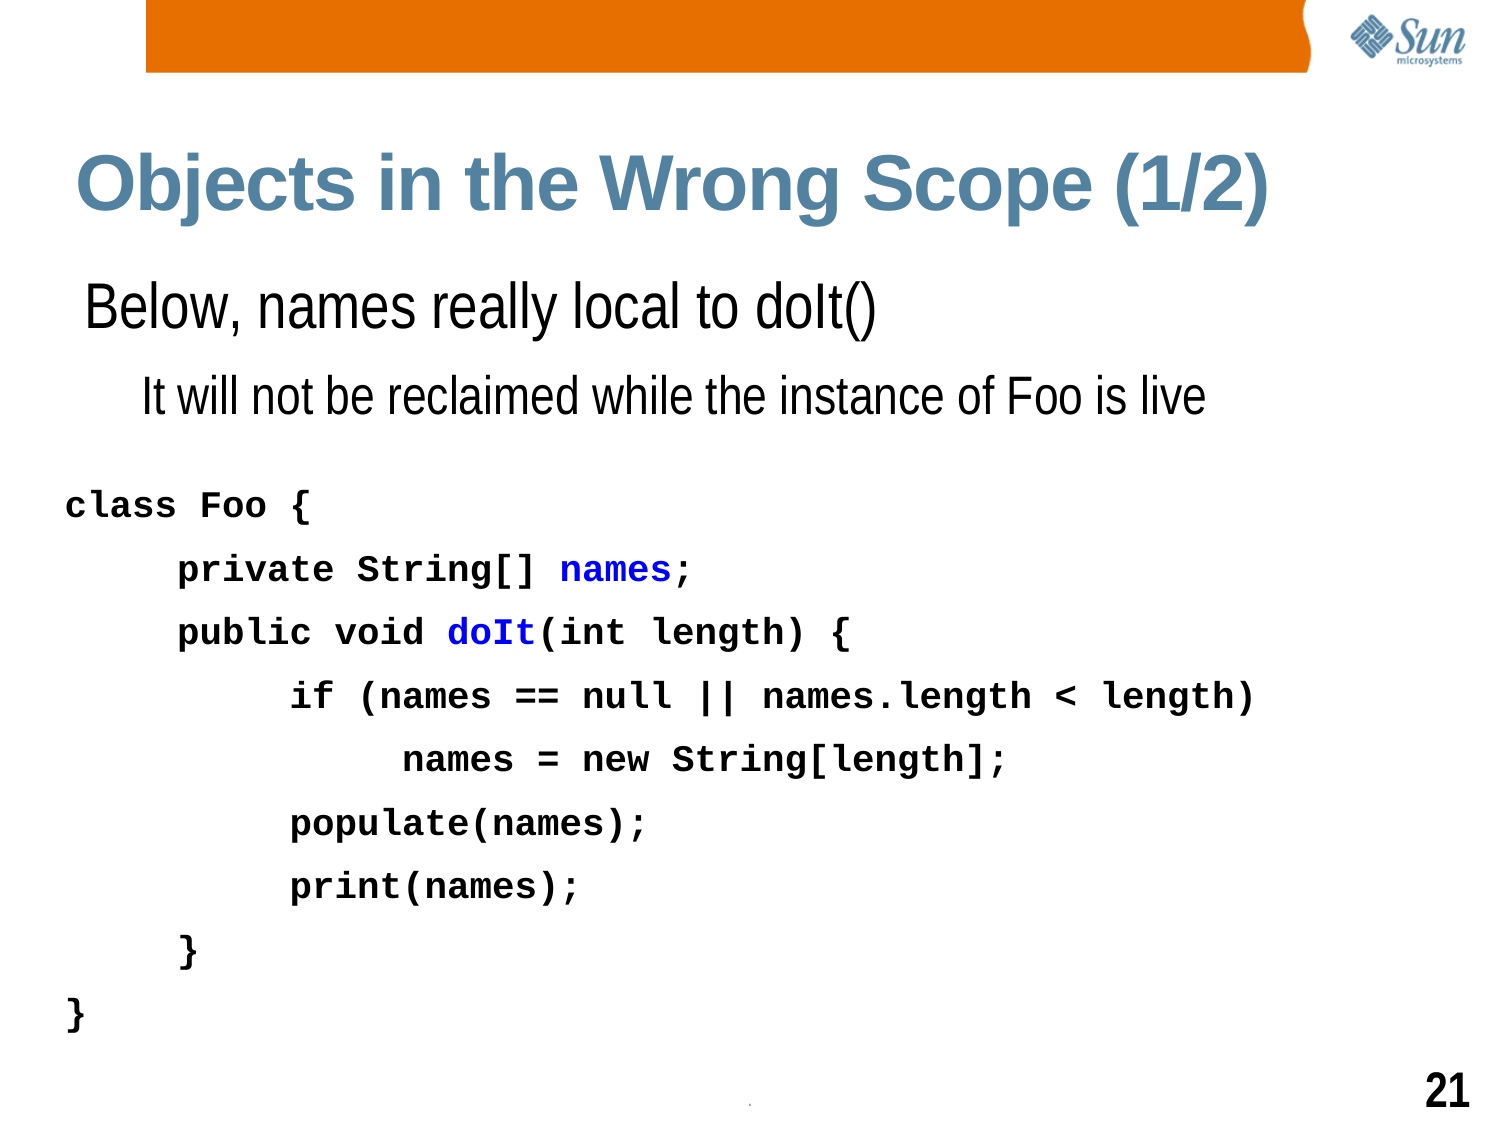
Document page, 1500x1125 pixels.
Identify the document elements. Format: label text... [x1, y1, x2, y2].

title Objects in the Wrong Scope (1/2) [75, 146, 1438, 251]
list Below, names really local to doIt() It will not be reclaimed while the instance of Foo is live class Foo { private String[] names; public void doIt(int length) { if (names == null || names.length < length) names = new String[length]; populate(names); print(names); } } [64, 268, 1402, 1101]
picture [146, 0, 1500, 75]
